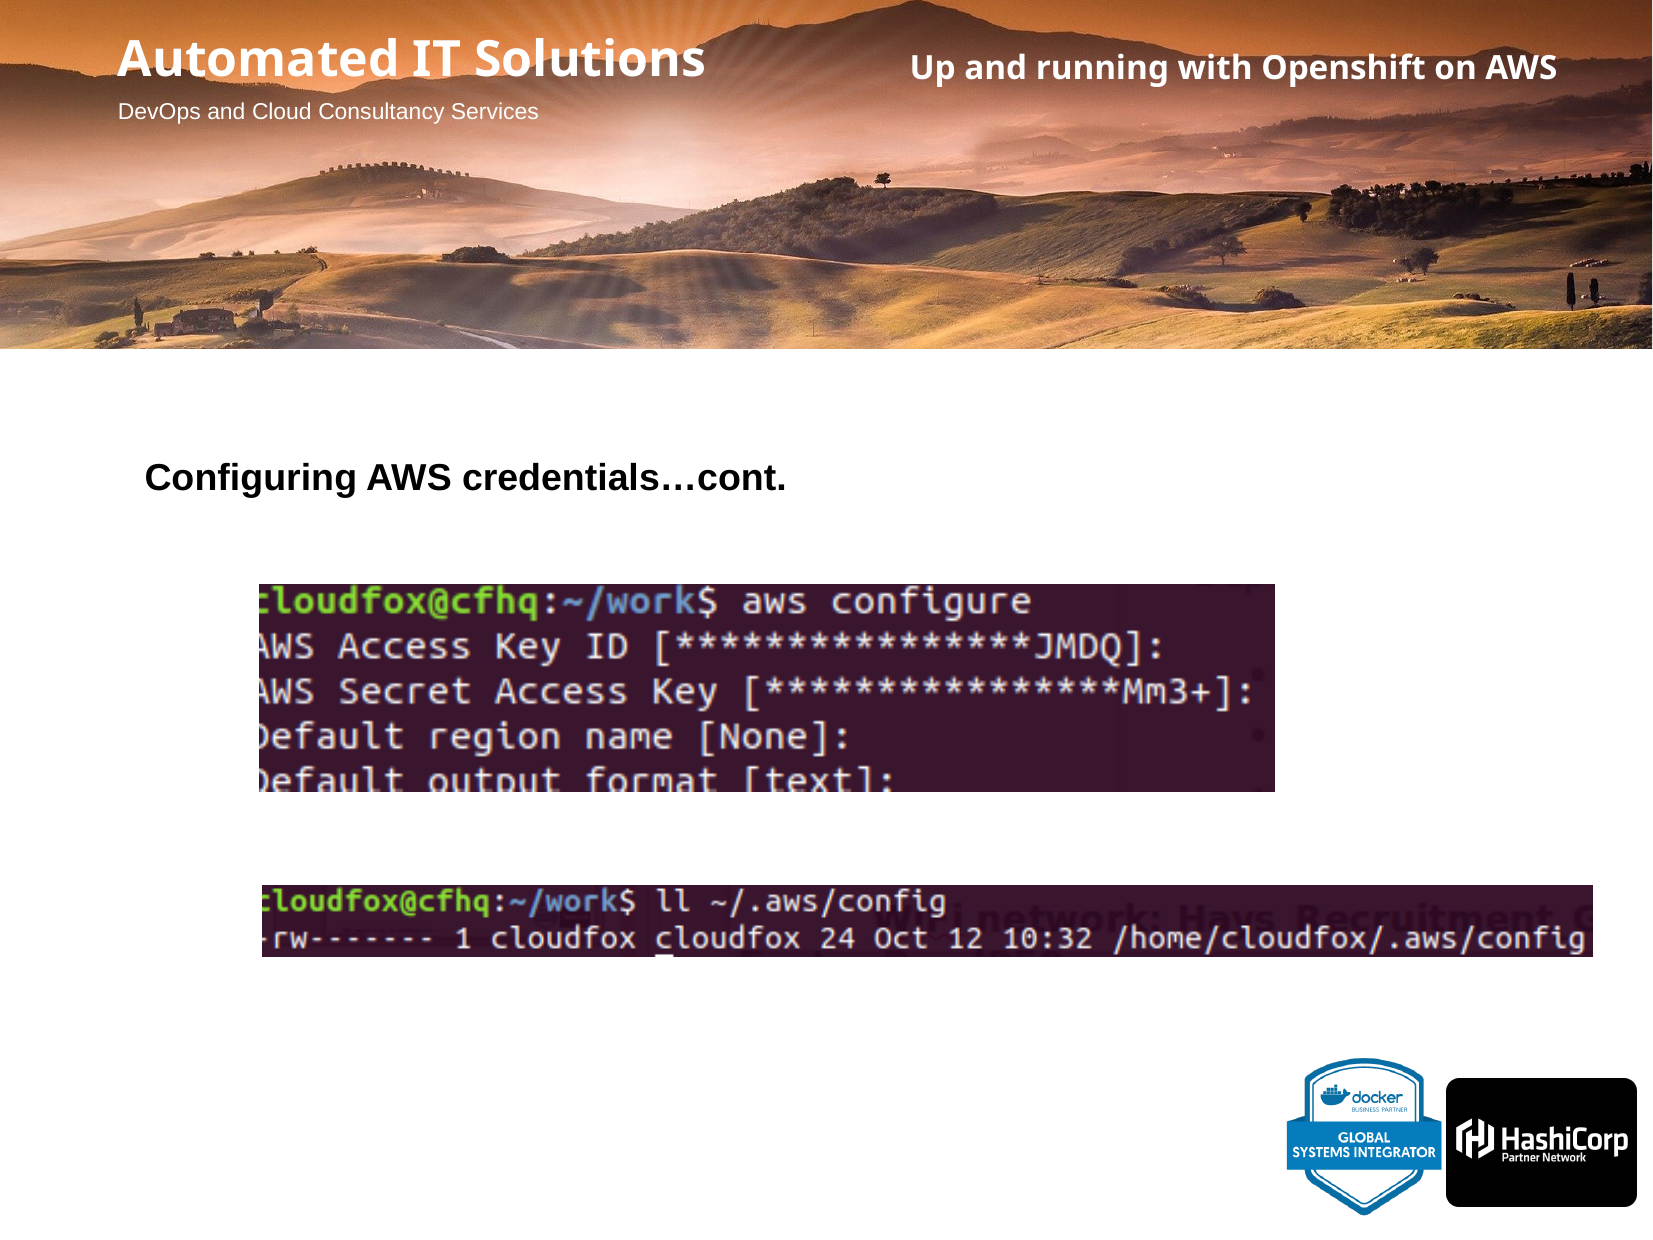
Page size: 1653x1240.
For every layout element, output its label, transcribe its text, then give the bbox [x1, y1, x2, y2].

picture [262, 885, 1593, 957]
text_box Configuring AWS credentials…cont. [129, 448, 1517, 1240]
picture [1517, 1078, 1637, 1207]
picture [0, 0, 1653, 349]
picture [259, 584, 1275, 792]
text_box Up and running with Openshift on AWS [885, 46, 1582, 87]
text_box [118, 413, 1607, 570]
